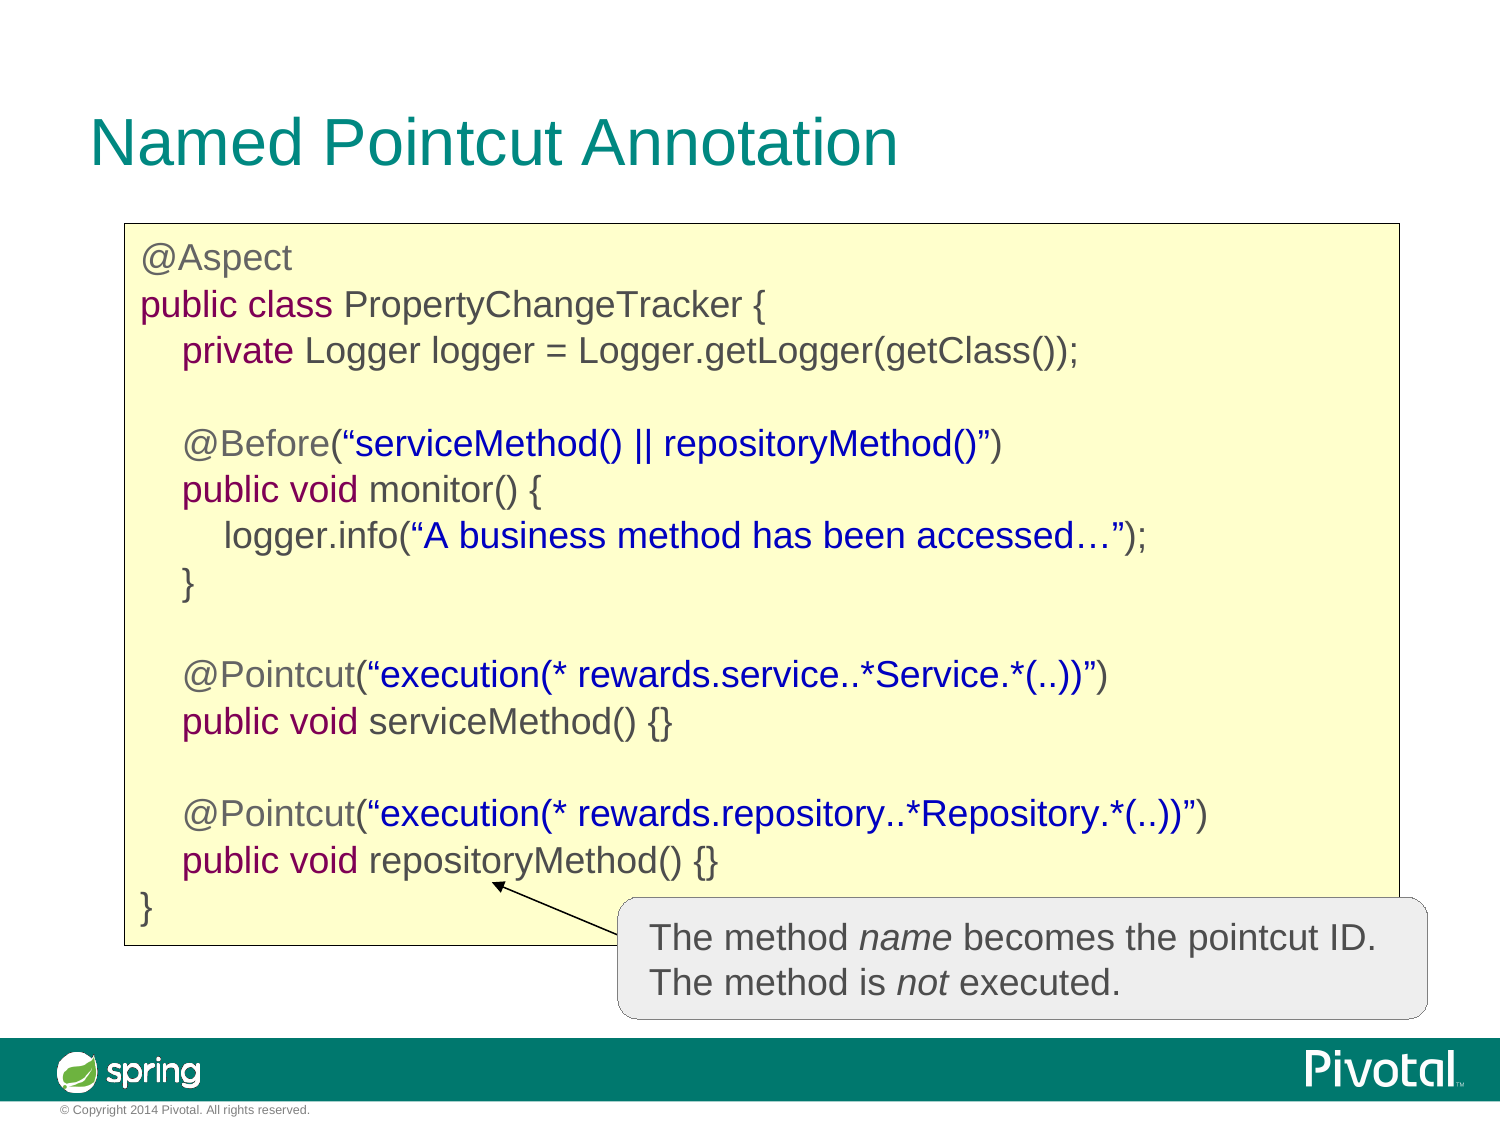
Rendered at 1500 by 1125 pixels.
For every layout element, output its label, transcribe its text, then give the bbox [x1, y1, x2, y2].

picture [32, 1041, 210, 1103]
list @Aspect public class PropertyChangeTracker { private Logger logger = Logger.getLogger(getClass()); @Before(“serviceMethod() || repositoryMethod()”) public void monitor() { logger.info(“A business method has been accessed…”); } @Pointcut(“execution(* rewards.service..*Service.*(..))”) public void serviceMethod() {} @Pointcut(“execution(* rewards.repository..*Repository.*(..))”) public void repositoryMethod() {} } [124, 223, 1400, 946]
title Named Pointcut Annotation [75, 45, 1426, 233]
picture [1306, 1050, 1464, 1087]
text_box The method name becomes the pointcut ID. The method is not executed. [617, 897, 1428, 1020]
